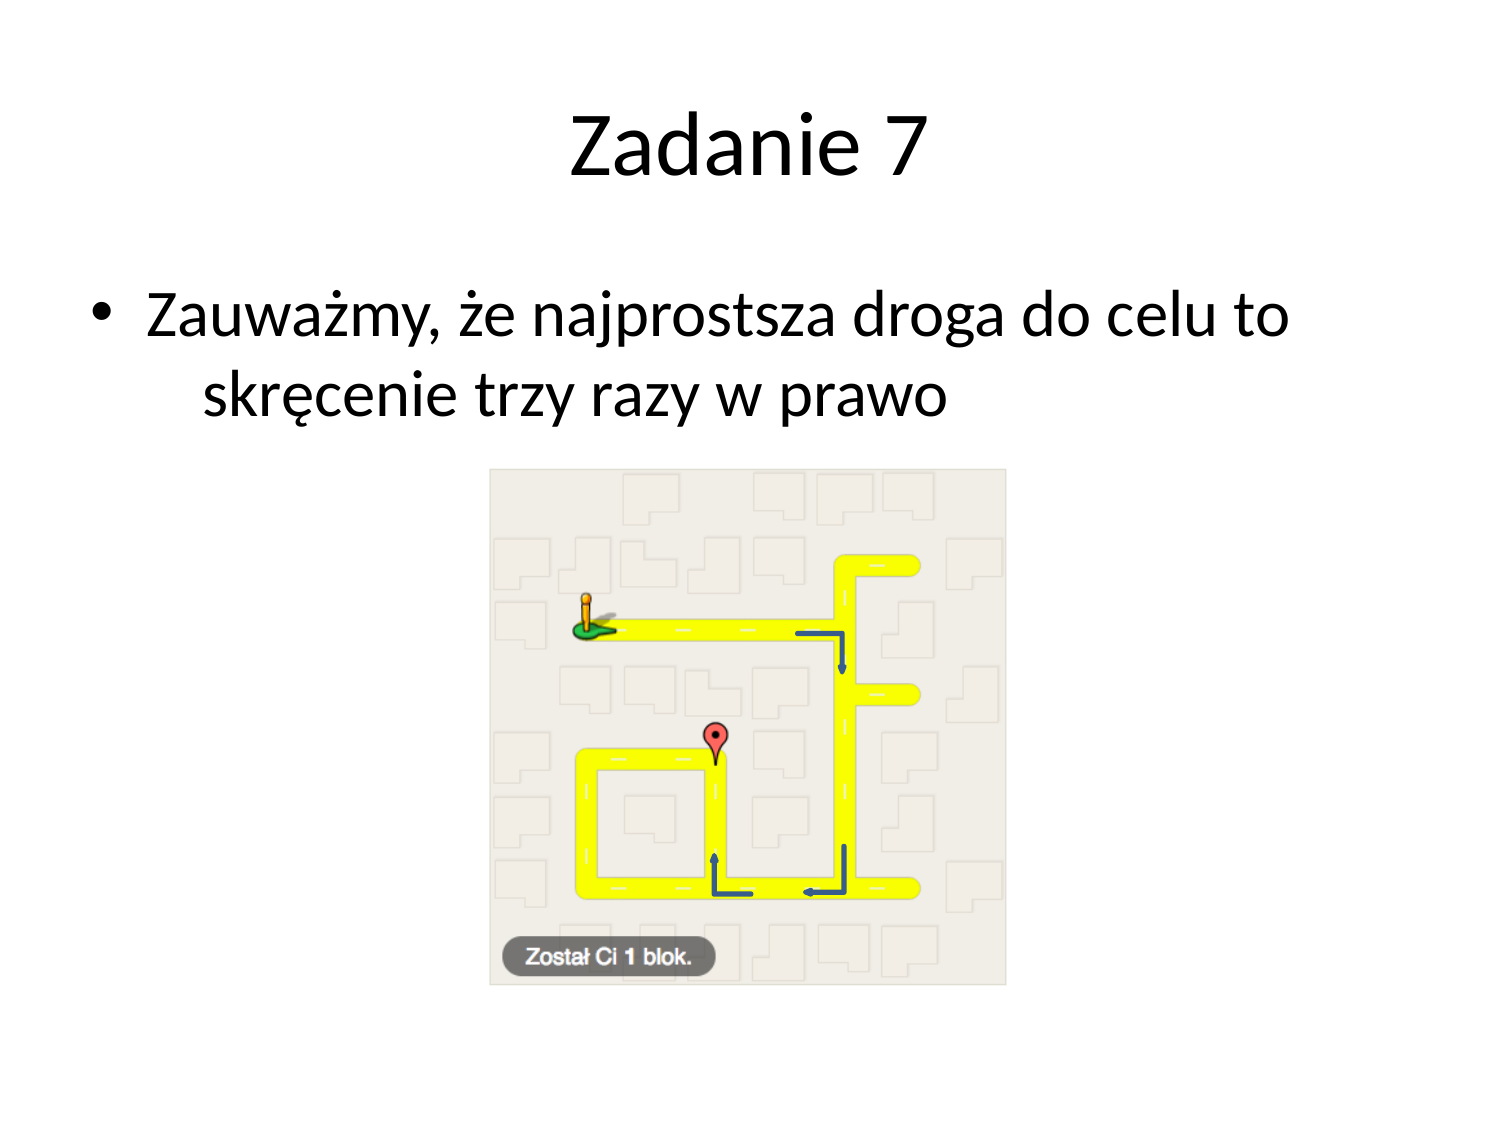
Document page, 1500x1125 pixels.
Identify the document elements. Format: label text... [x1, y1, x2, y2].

text_box [797, 633, 845, 673]
text_box [804, 845, 845, 895]
text_box [711, 855, 752, 895]
picture [487, 456, 1013, 997]
list Zauważmy, że najprostsza droga do celu to skręcenie trzy razy w prawo [75, 262, 1426, 1005]
title Zadanie 7 [75, 45, 1426, 233]
